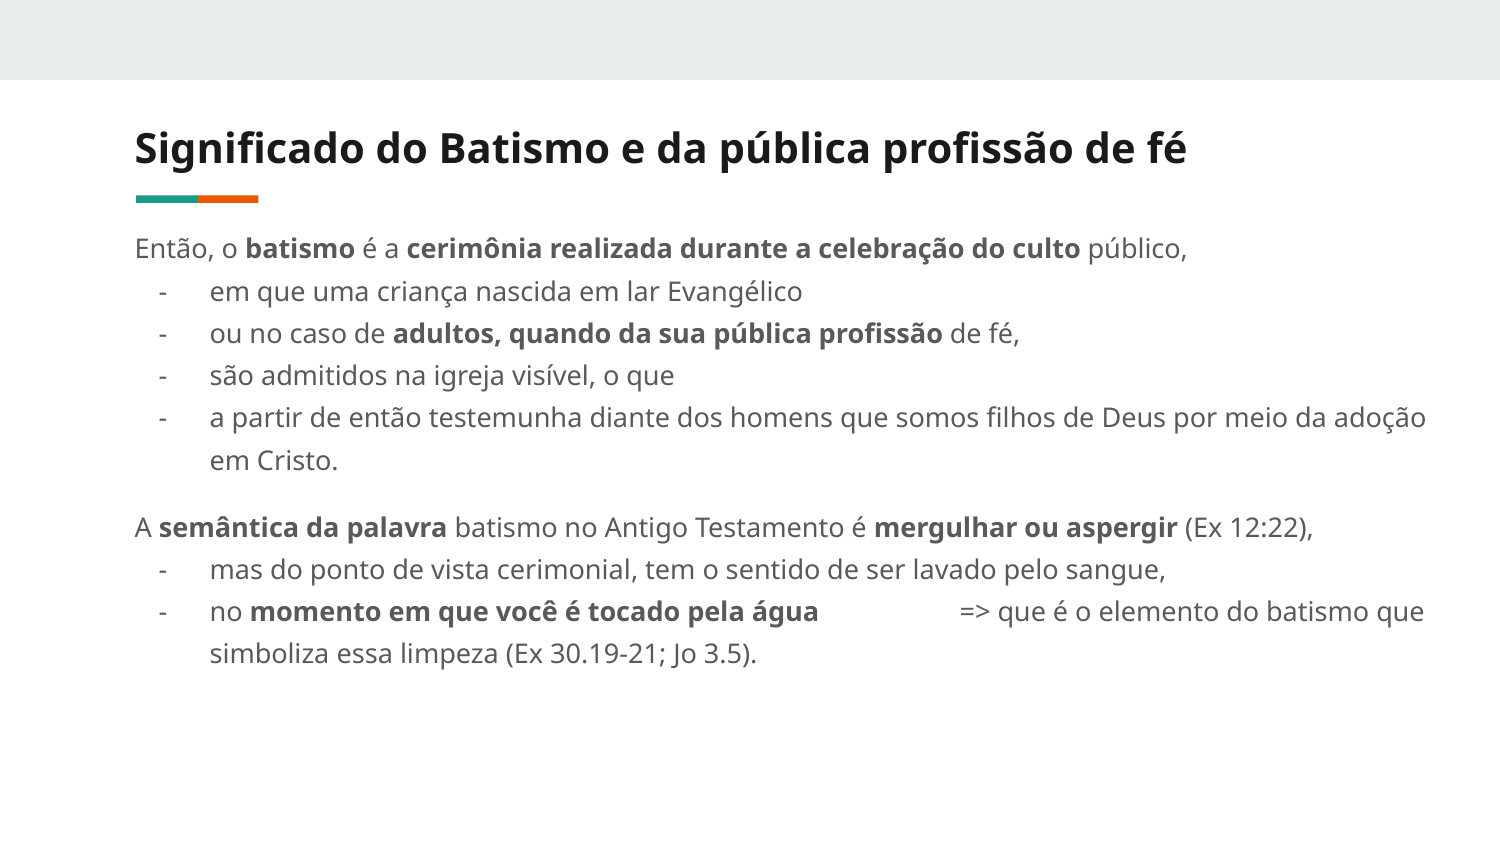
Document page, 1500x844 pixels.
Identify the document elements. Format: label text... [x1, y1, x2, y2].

title Significado do Batismo e da pública profissão de fé [119, 103, 1381, 192]
list Então, o batismo é a cerimônia realizada durante a celebração do culto público, em que uma criança nascida em lar Evangélico ou no caso de adultos, quando da sua pública profissão de fé, são admitidos na igreja visível, o que a partir de então testemunha diante dos homens que somos filhos de Deus por meio da adoção em Cristo. A semântica da palavra batismo no Antigo Testamento é mergulhar ou aspergir (Ex 12:22), mas do ponto de vista cerimonial, tem o sentido de ser lavado pelo sangue, no momento em que você é tocado pela água => que é o elemento do batismo que simboliza essa limpeza (Ex 30.19-21; Jo 3.5). [119, 209, 1446, 797]
